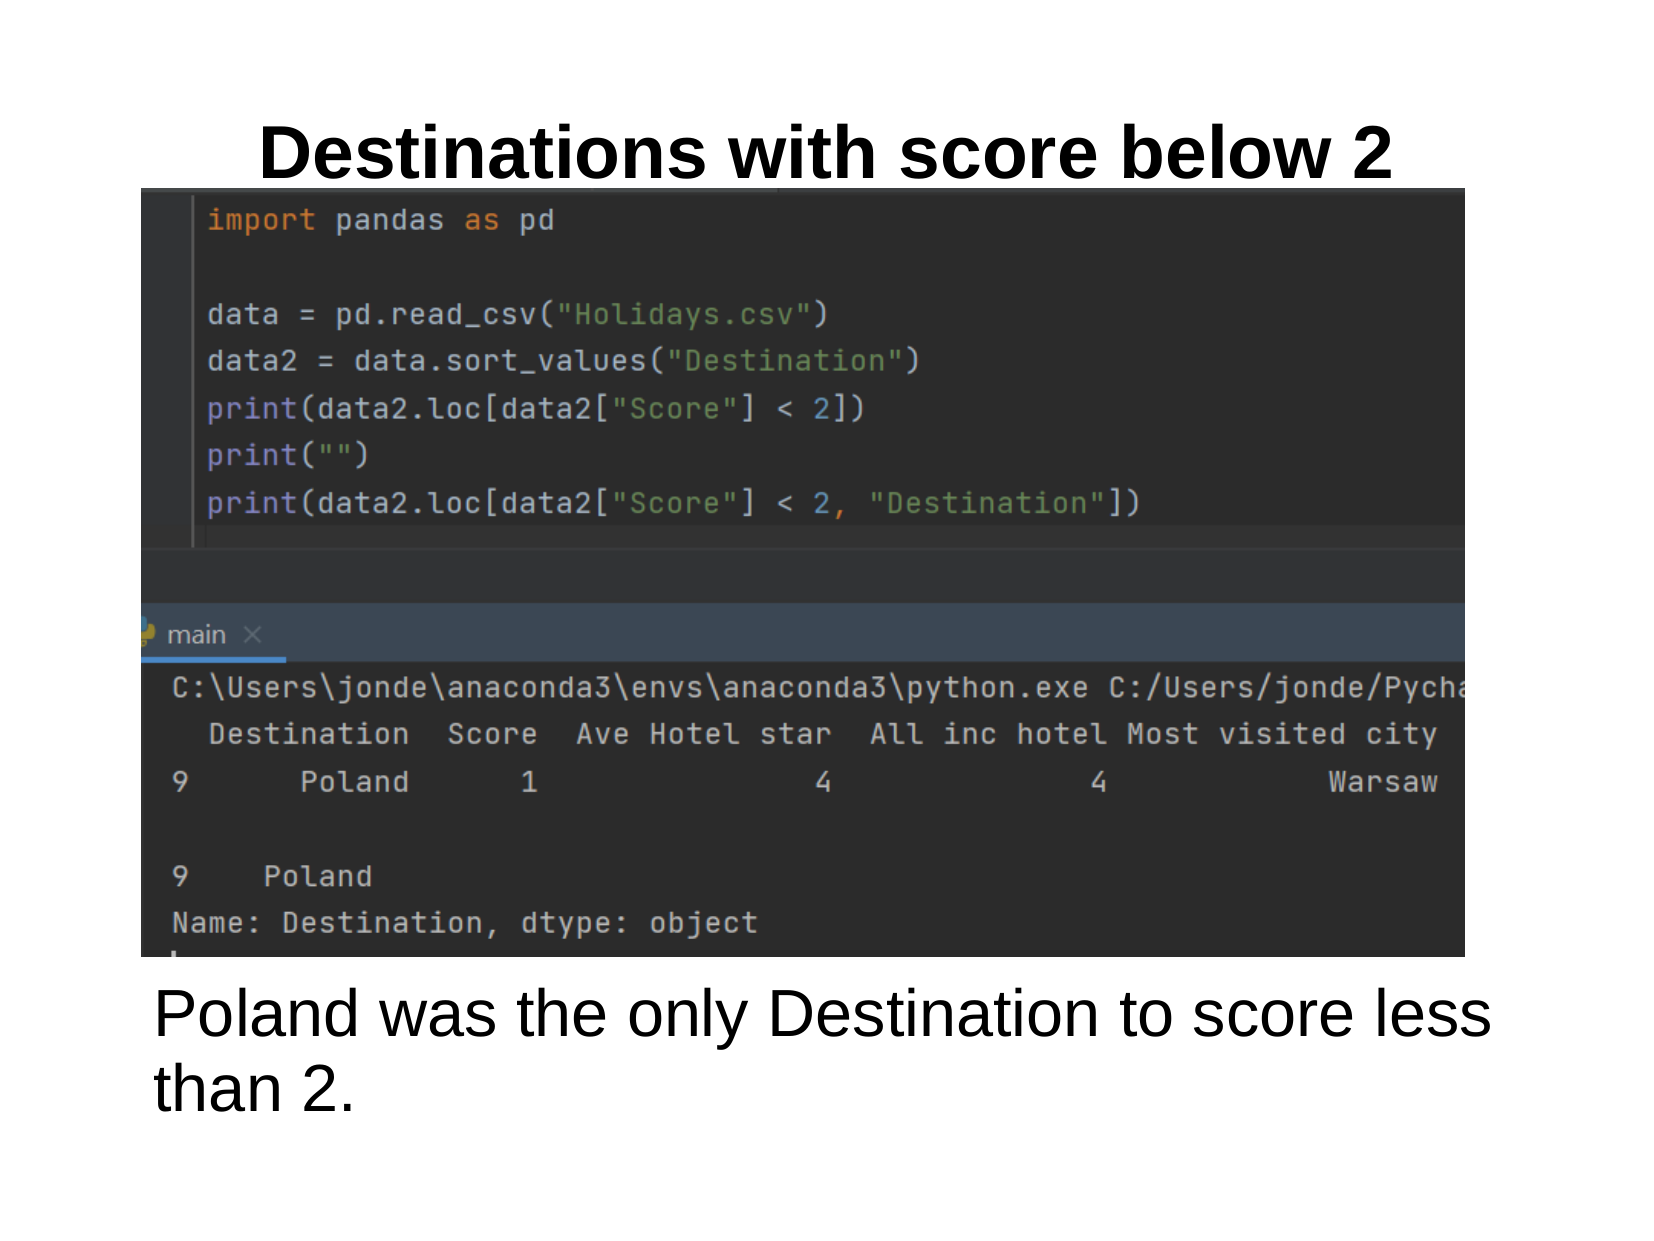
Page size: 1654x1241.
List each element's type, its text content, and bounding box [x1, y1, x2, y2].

title Destinations with score below 2 [82, 49, 1571, 257]
picture [141, 188, 1465, 957]
list Poland was the only Destination to score less than 2. [82, 350, 1571, 1170]
